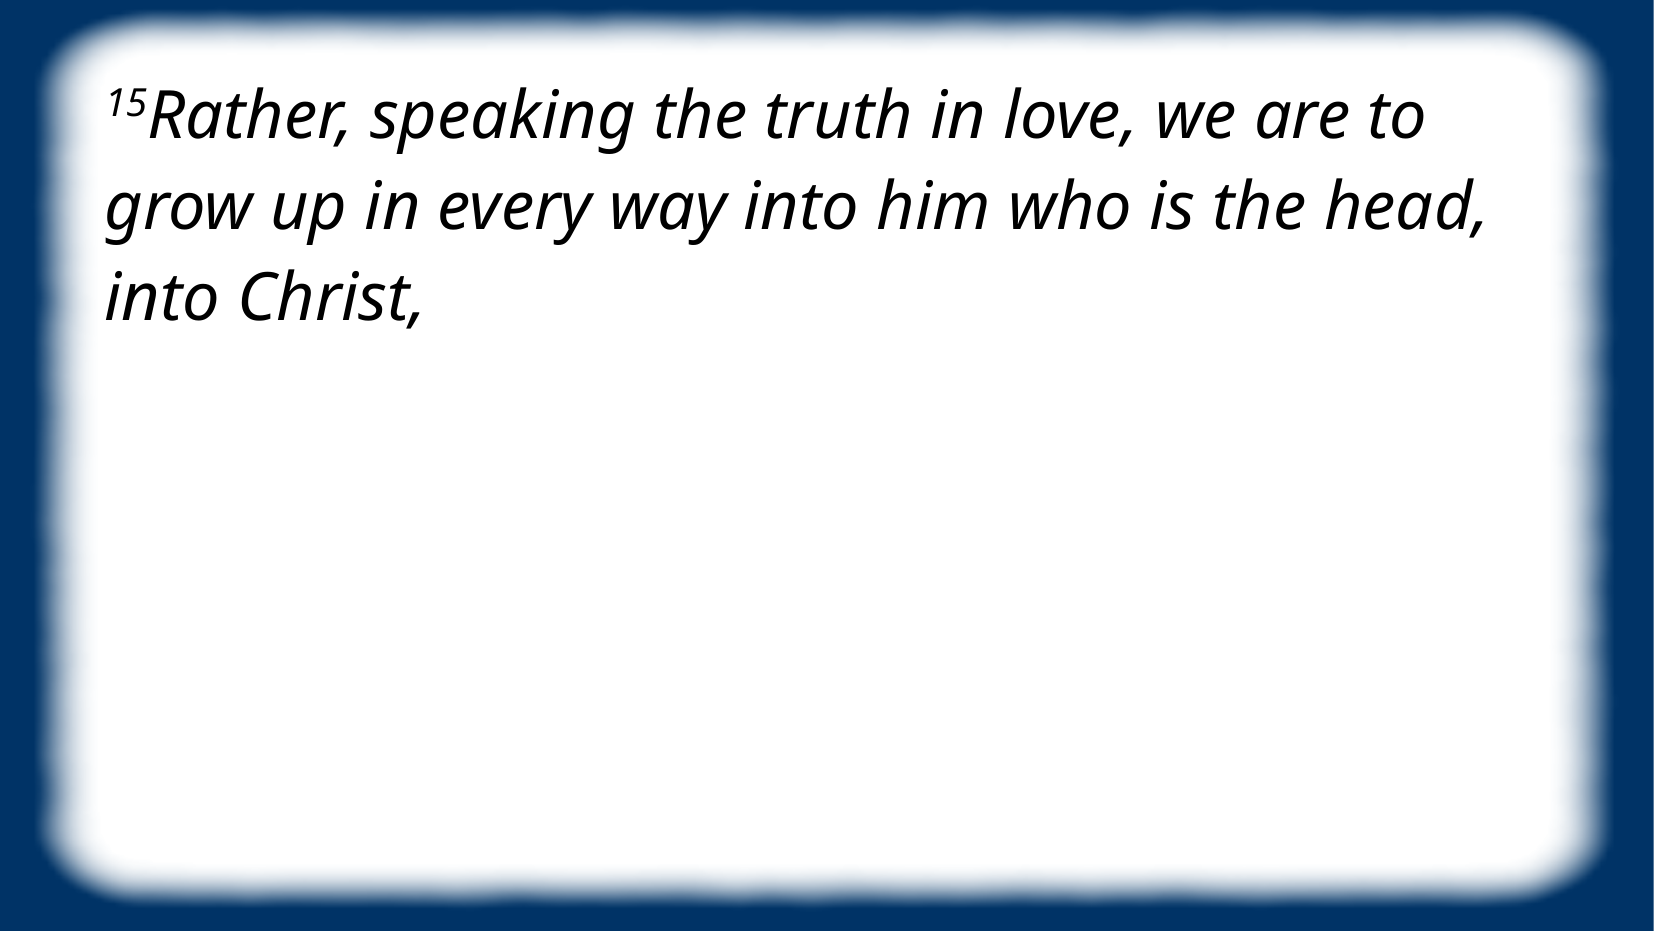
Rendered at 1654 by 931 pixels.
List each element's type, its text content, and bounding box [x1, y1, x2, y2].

text_box 15Rather, speaking the truth in love, we are to grow up in every way into him who is the head, into Christ, [90, 60, 1546, 361]
picture [0, 0, 1654, 931]
